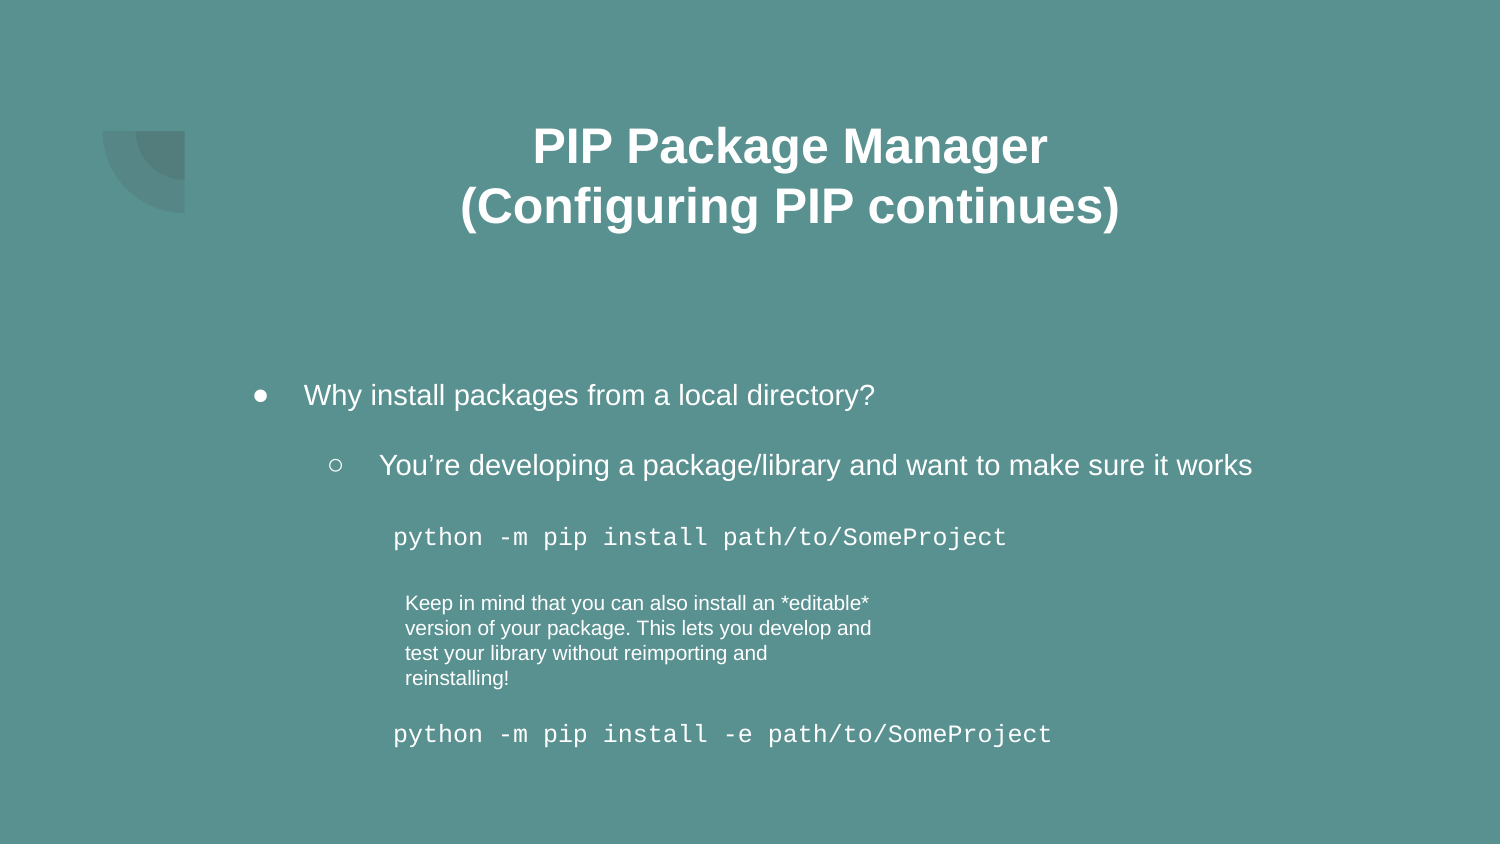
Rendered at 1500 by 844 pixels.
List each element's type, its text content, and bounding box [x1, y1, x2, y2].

list Why install packages from a local directory? You’re developing a package/library and want to make sure it works [213, 326, 1368, 744]
text_box Keep in mind that you can also install an *editable* version of your package. This lets you develop and test your library without reimporting and reinstalling! [389, 574, 888, 702]
title PIP Package Manager (Configuring PIP continues) [213, 98, 1368, 263]
text_box python -m pip install path/to/SomeProject [378, 505, 1122, 571]
text_box python -m pip install -e path/to/SomeProject [378, 702, 1122, 768]
